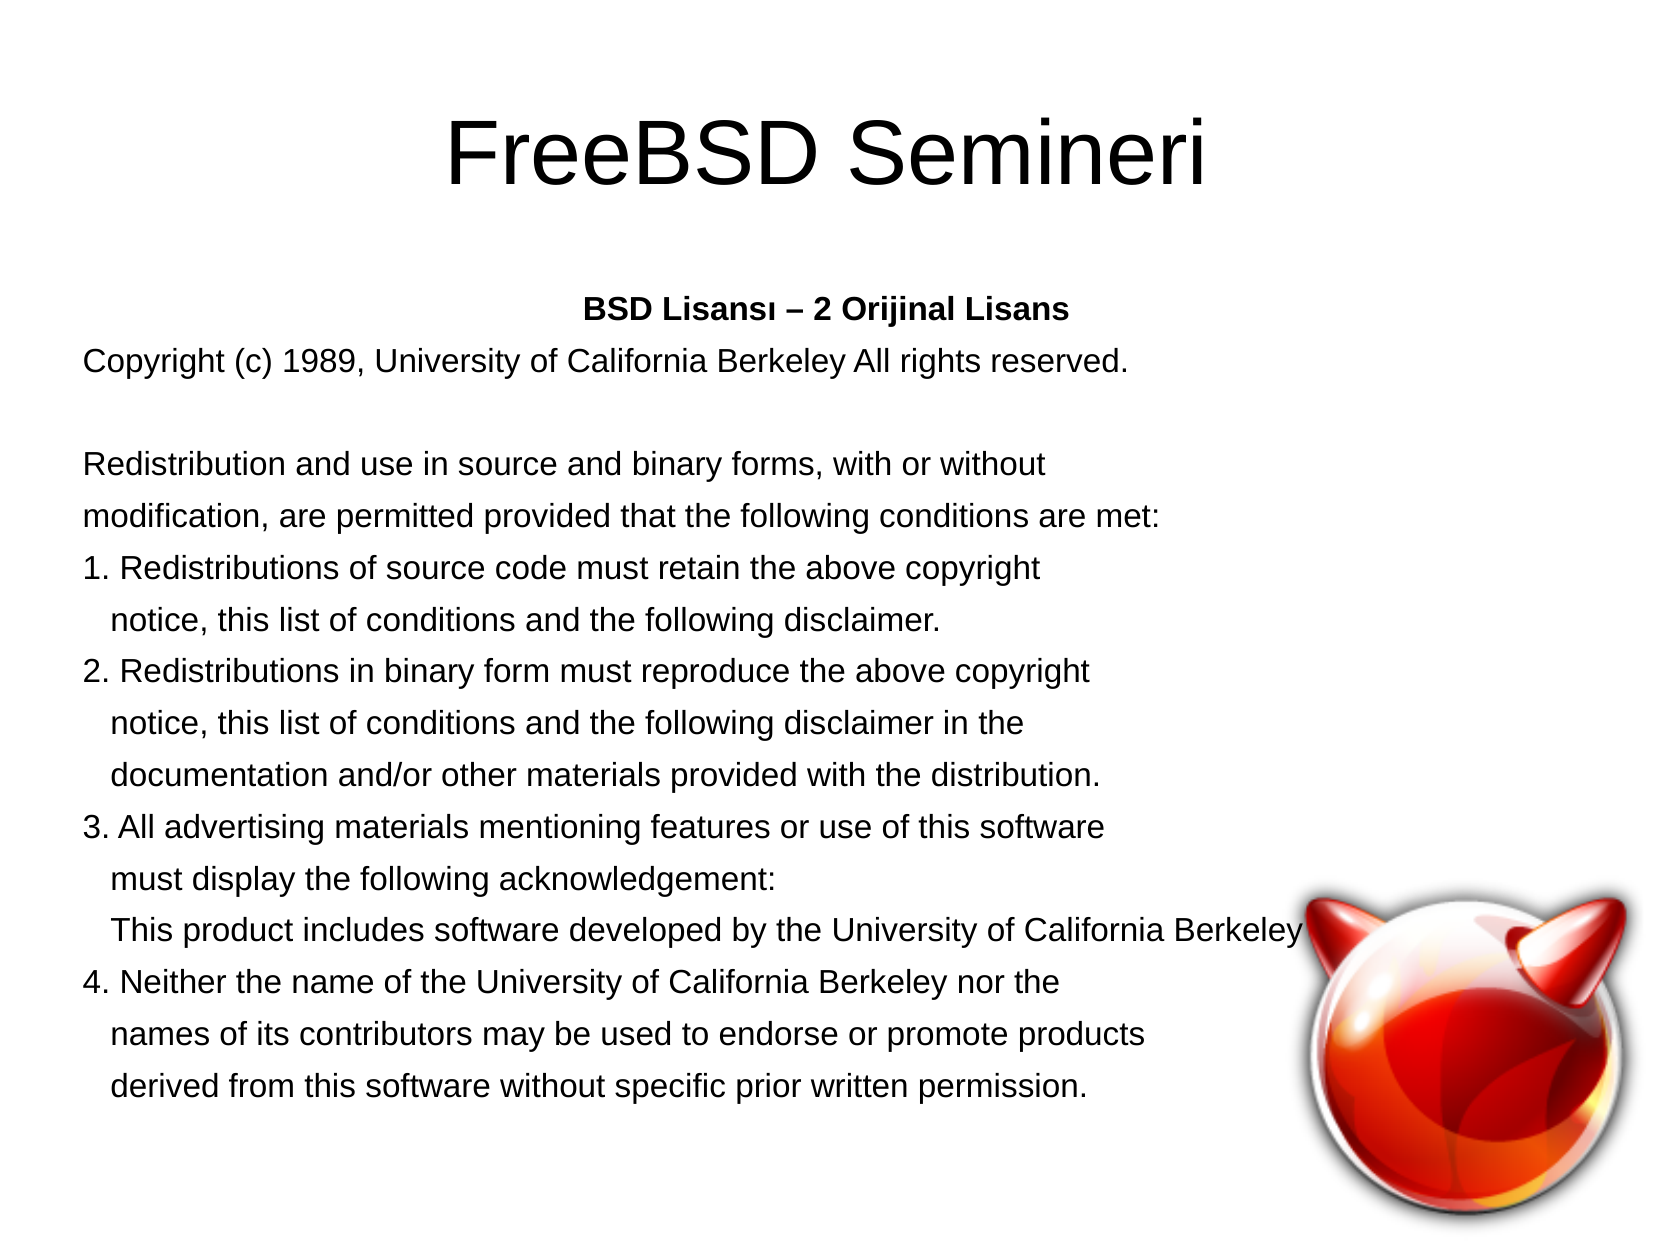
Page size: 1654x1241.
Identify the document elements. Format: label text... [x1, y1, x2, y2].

title FreeBSD Semineri [82, 49, 1571, 257]
list BSD Lisansı – 2 Orijinal Lisans Copyright (c) 1989, University of California Berkeley All rights reserved. Redistribution and use in source and binary forms, with or without modification, are permitted provided that the following conditions are met: 1. Redistributions of source code must retain the above copyright notice, this list of conditions and the following disclaimer. 2. Redistributions in binary form must reproduce the above copyright notice, this list of conditions and the following disclaimer in the documentation and/or other materials provided with the distribution. 3. All advertising materials mentioning features or use of this software must display the following acknowledgement: This product includes software developed by the University of California Berkeley 4. Neither the name of the University of California Berkeley nor the names of its contributors may be used to endorse or promote products derived from this software without specific prior written permission. [82, 290, 1571, 1109]
picture [1282, 875, 1654, 1241]
